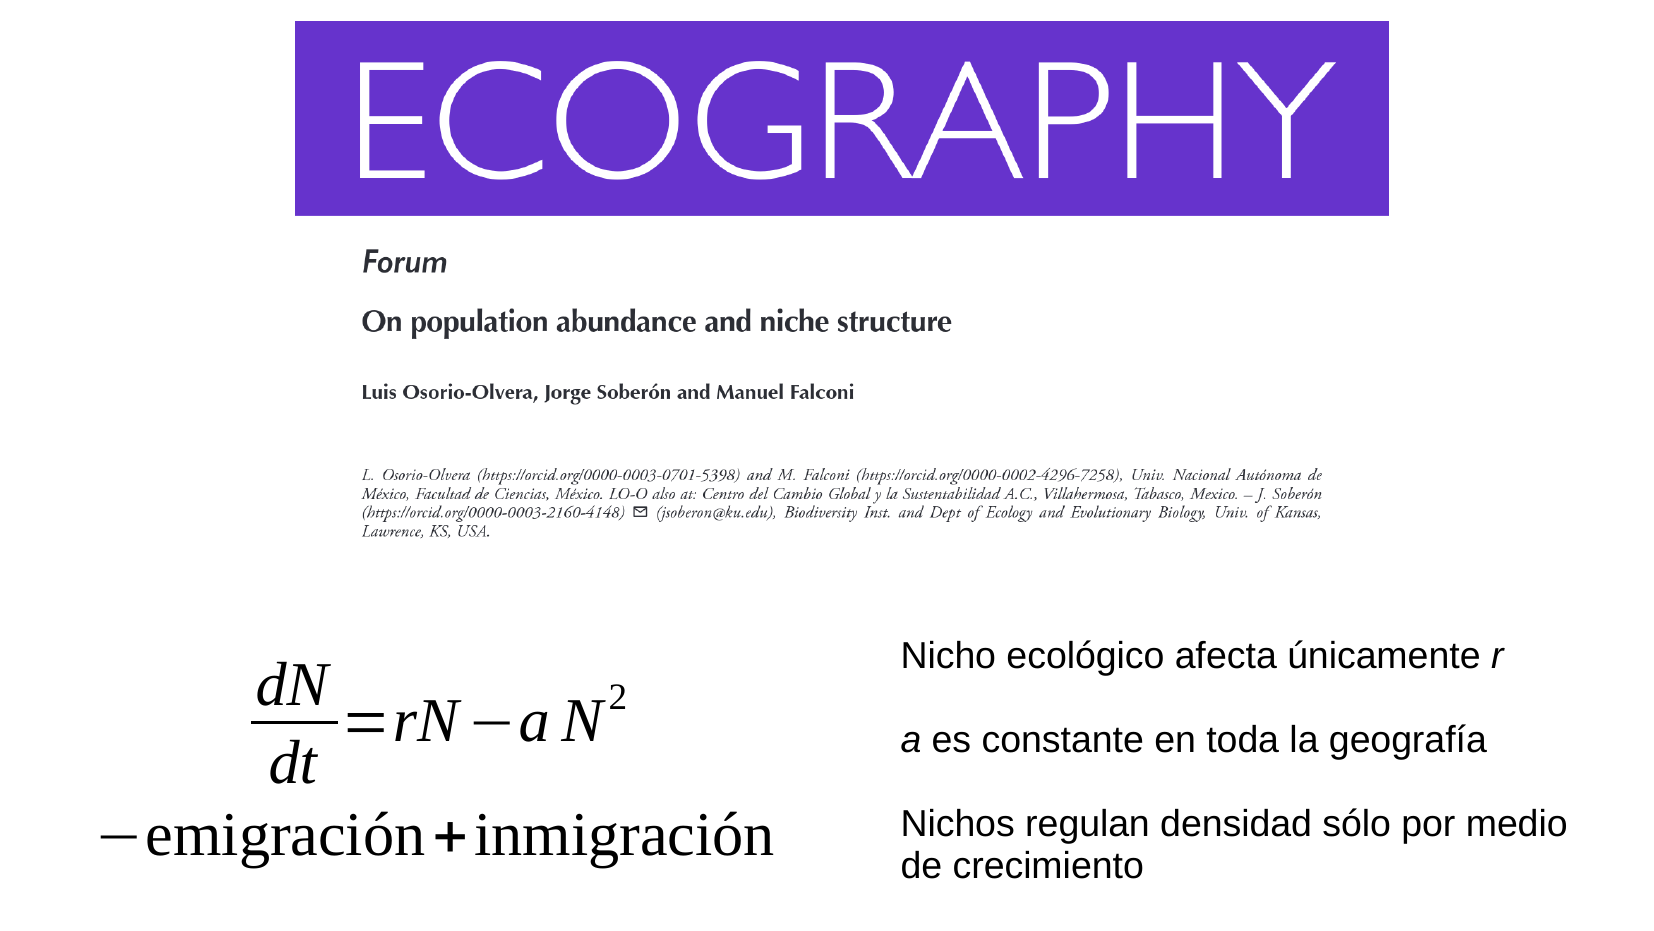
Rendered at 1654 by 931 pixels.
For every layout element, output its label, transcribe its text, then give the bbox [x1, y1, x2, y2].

picture [295, 21, 1389, 562]
text_box Nicho ecológico afecta únicamente r a es constante en toda la geografía Nichos regulan densidad sólo por medio de crecimiento [885, 626, 1595, 894]
chart [88, 649, 784, 869]
